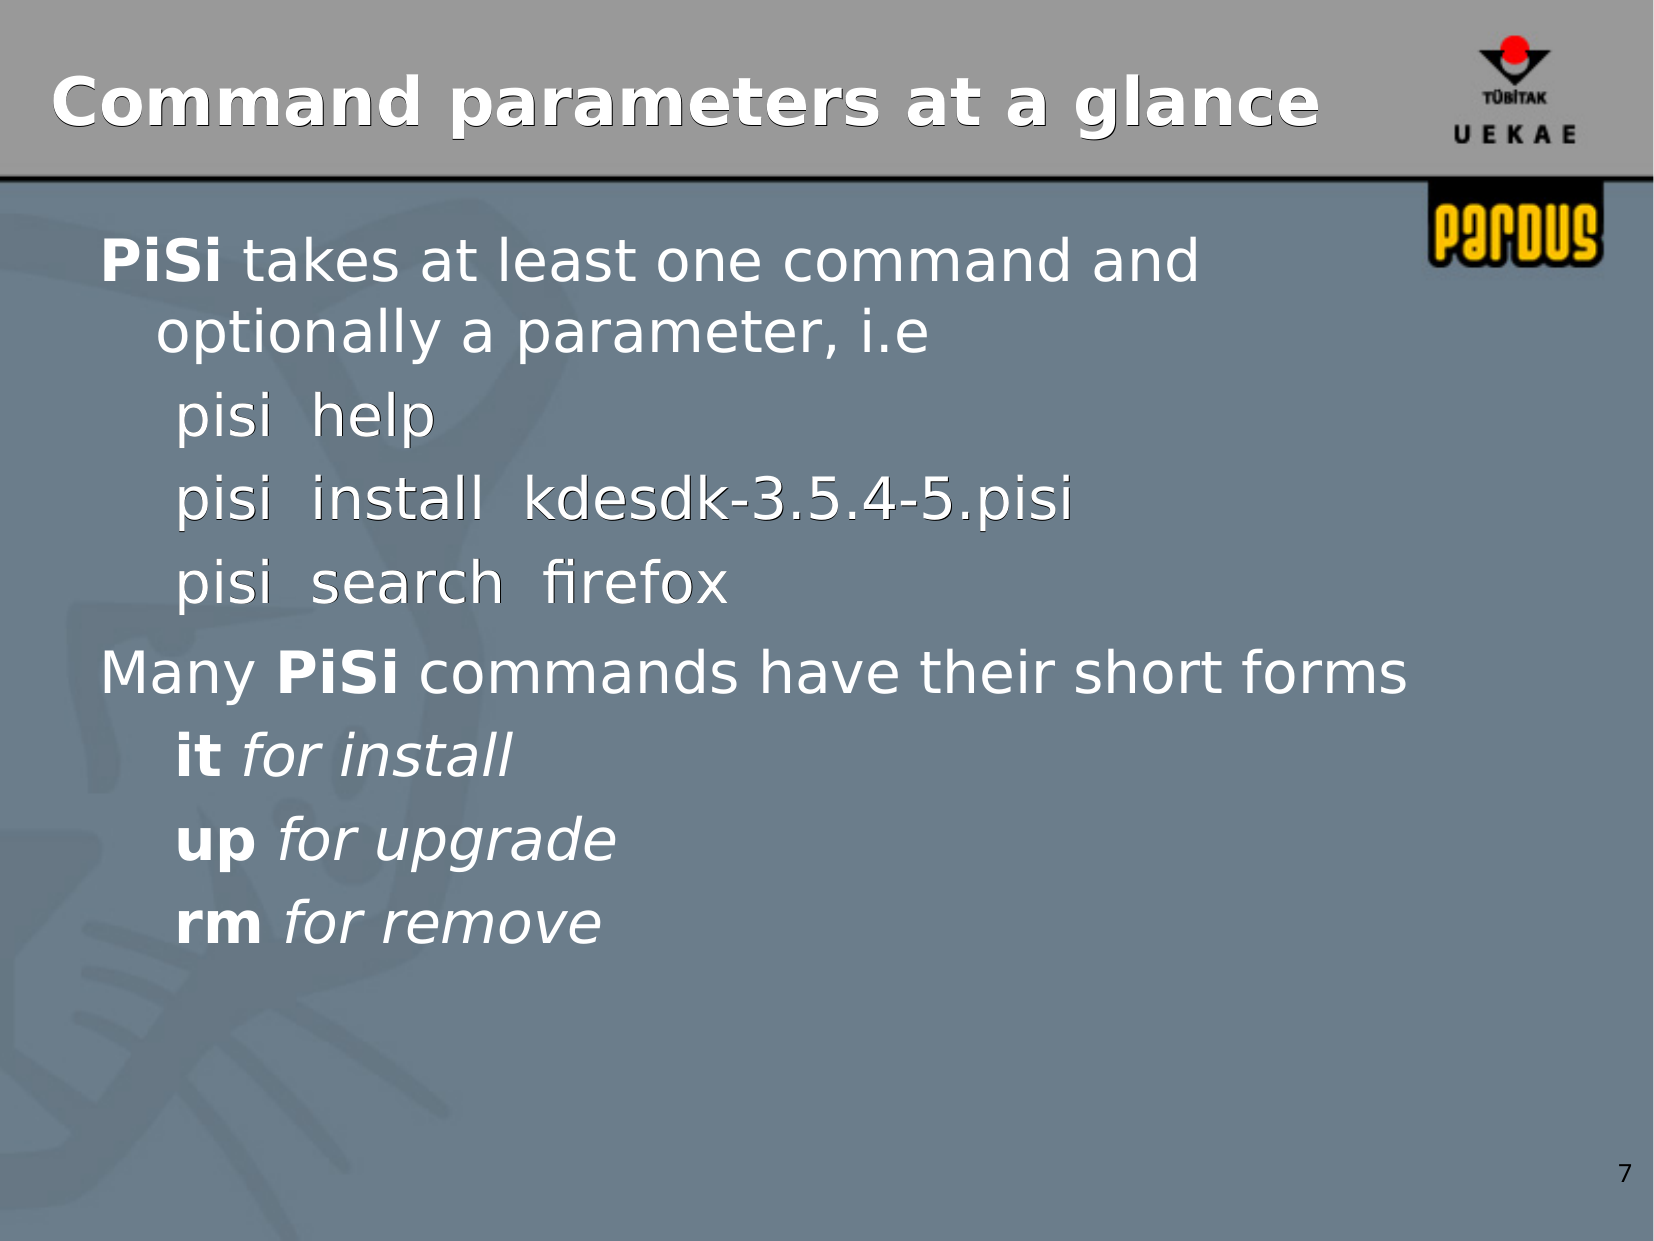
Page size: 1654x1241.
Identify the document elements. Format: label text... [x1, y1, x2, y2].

picture [0, 0, 1654, 1241]
title Command parameters at a glance [35, 43, 1449, 158]
list PiSi takes at least one command and optionally a parameter, i.e pisi help pisi install kdesdk-3.5.4-5.pisi pisi search firefox Many PiSi commands have their short forms it for install up for upgrade rm for remove [84, 216, 1460, 1033]
